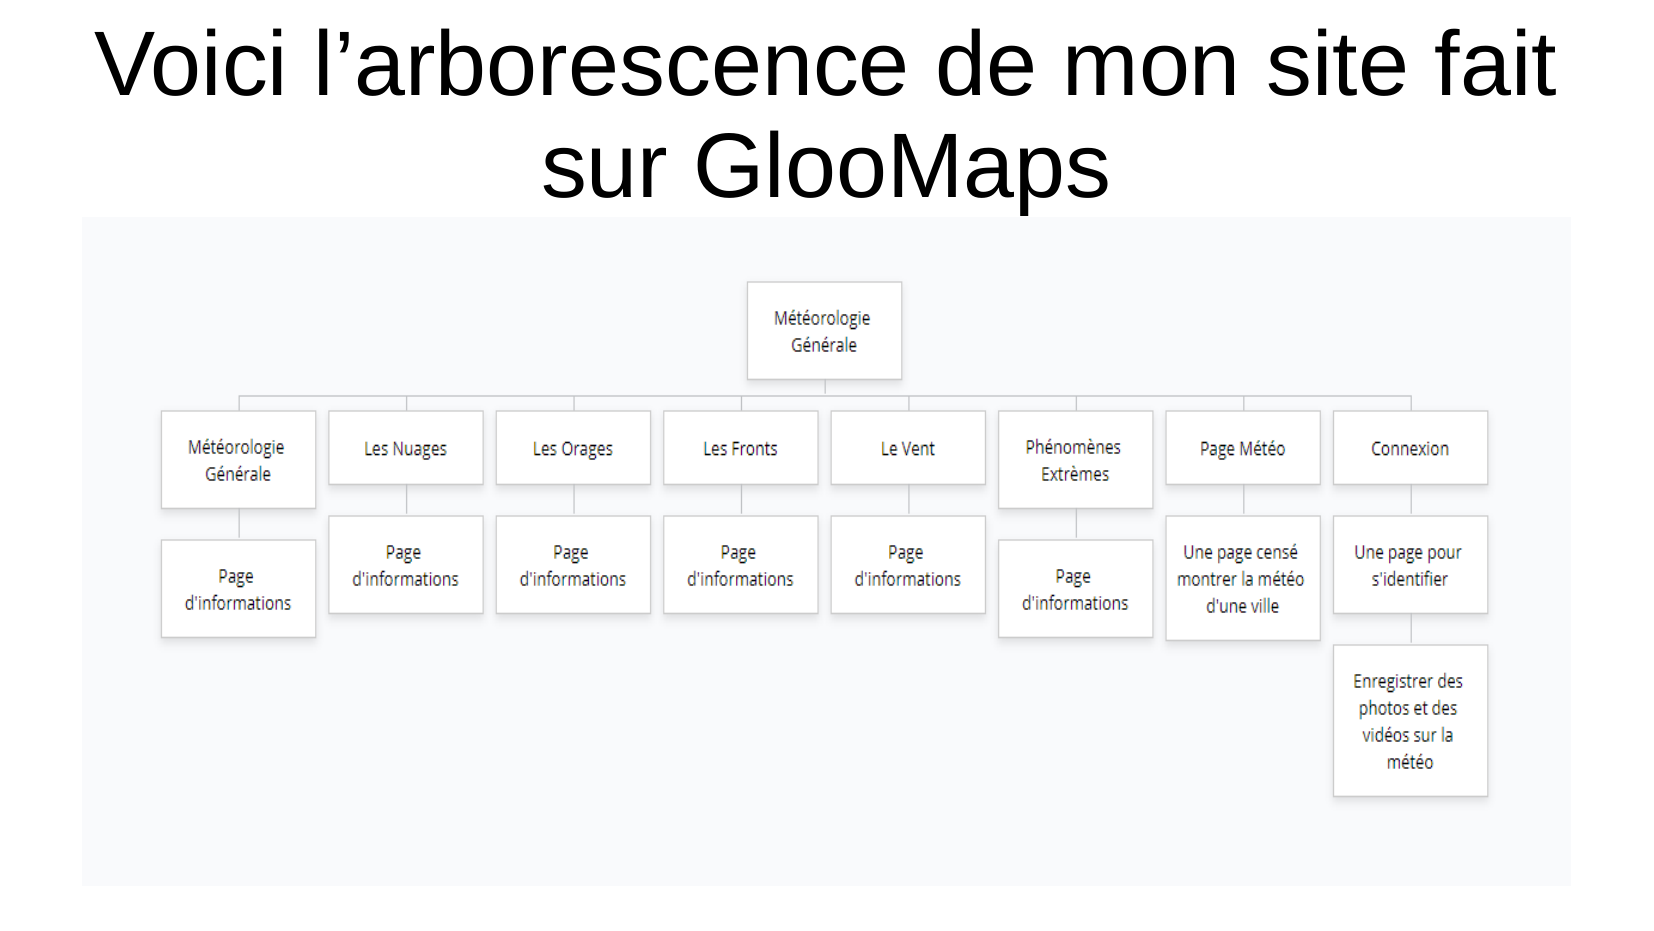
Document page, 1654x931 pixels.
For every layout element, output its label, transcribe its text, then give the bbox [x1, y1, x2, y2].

title Voici l’arborescence de mon site fait sur GlooMaps [82, 12, 1571, 217]
picture [82, 217, 1571, 886]
